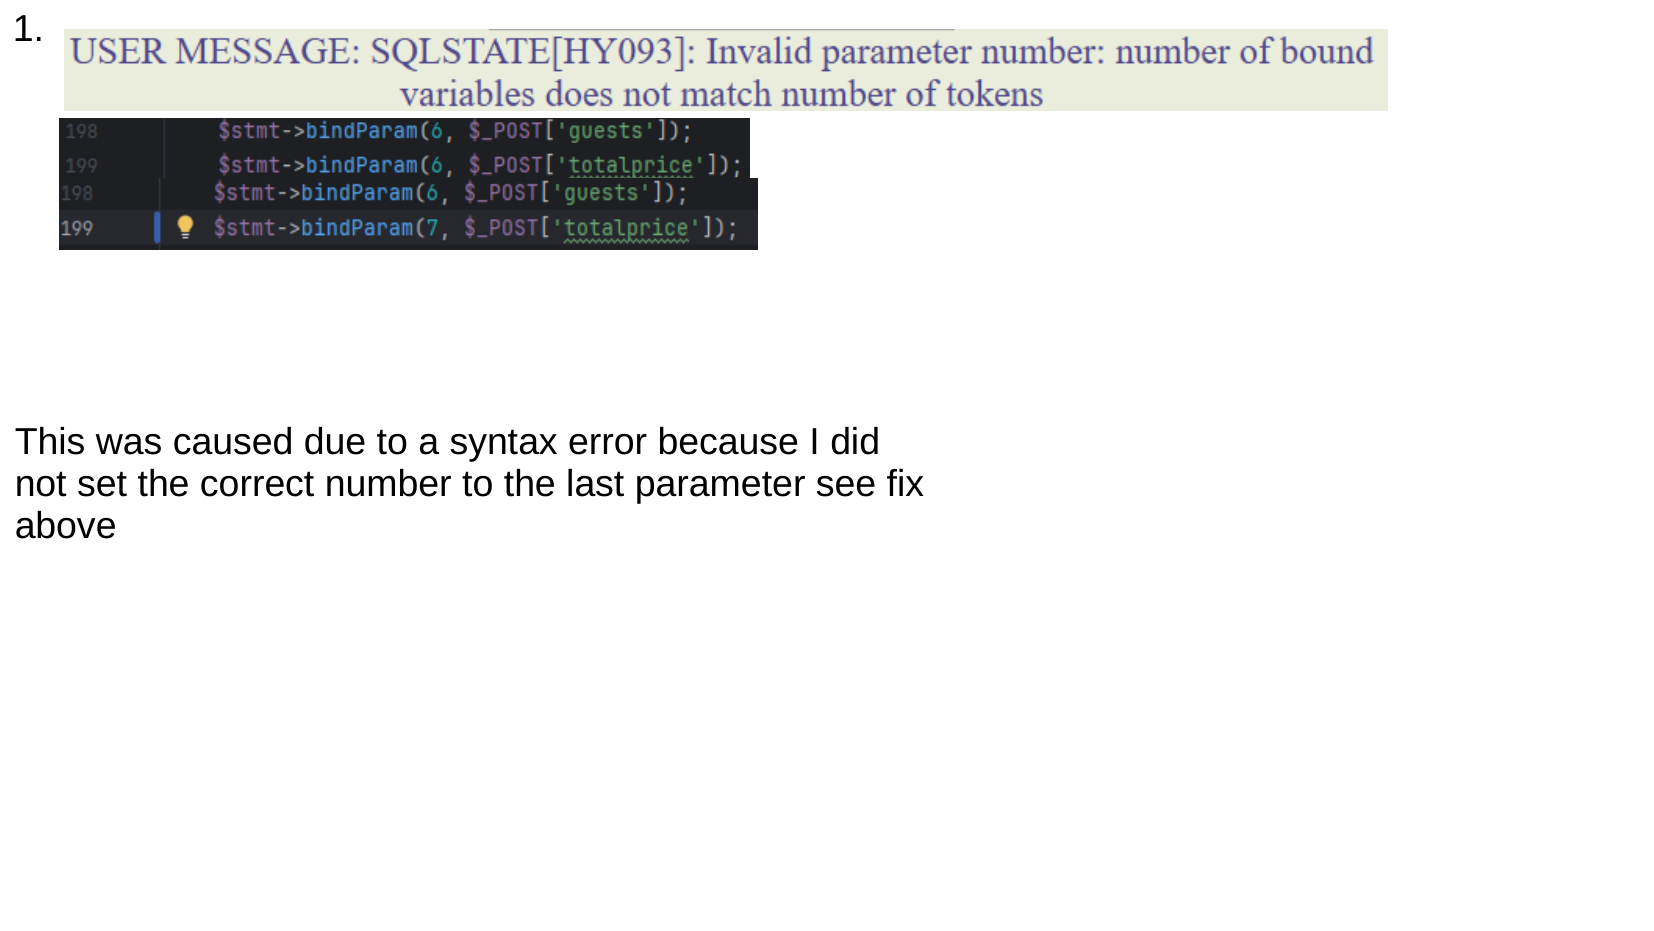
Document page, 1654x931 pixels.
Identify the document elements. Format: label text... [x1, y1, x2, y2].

text_box 1. [0, 0, 60, 57]
picture [59, 118, 758, 250]
picture [64, 29, 1388, 111]
text_box This was caused due to a syntax error because I did not set the correct number to the last parameter see fix above [0, 413, 945, 597]
